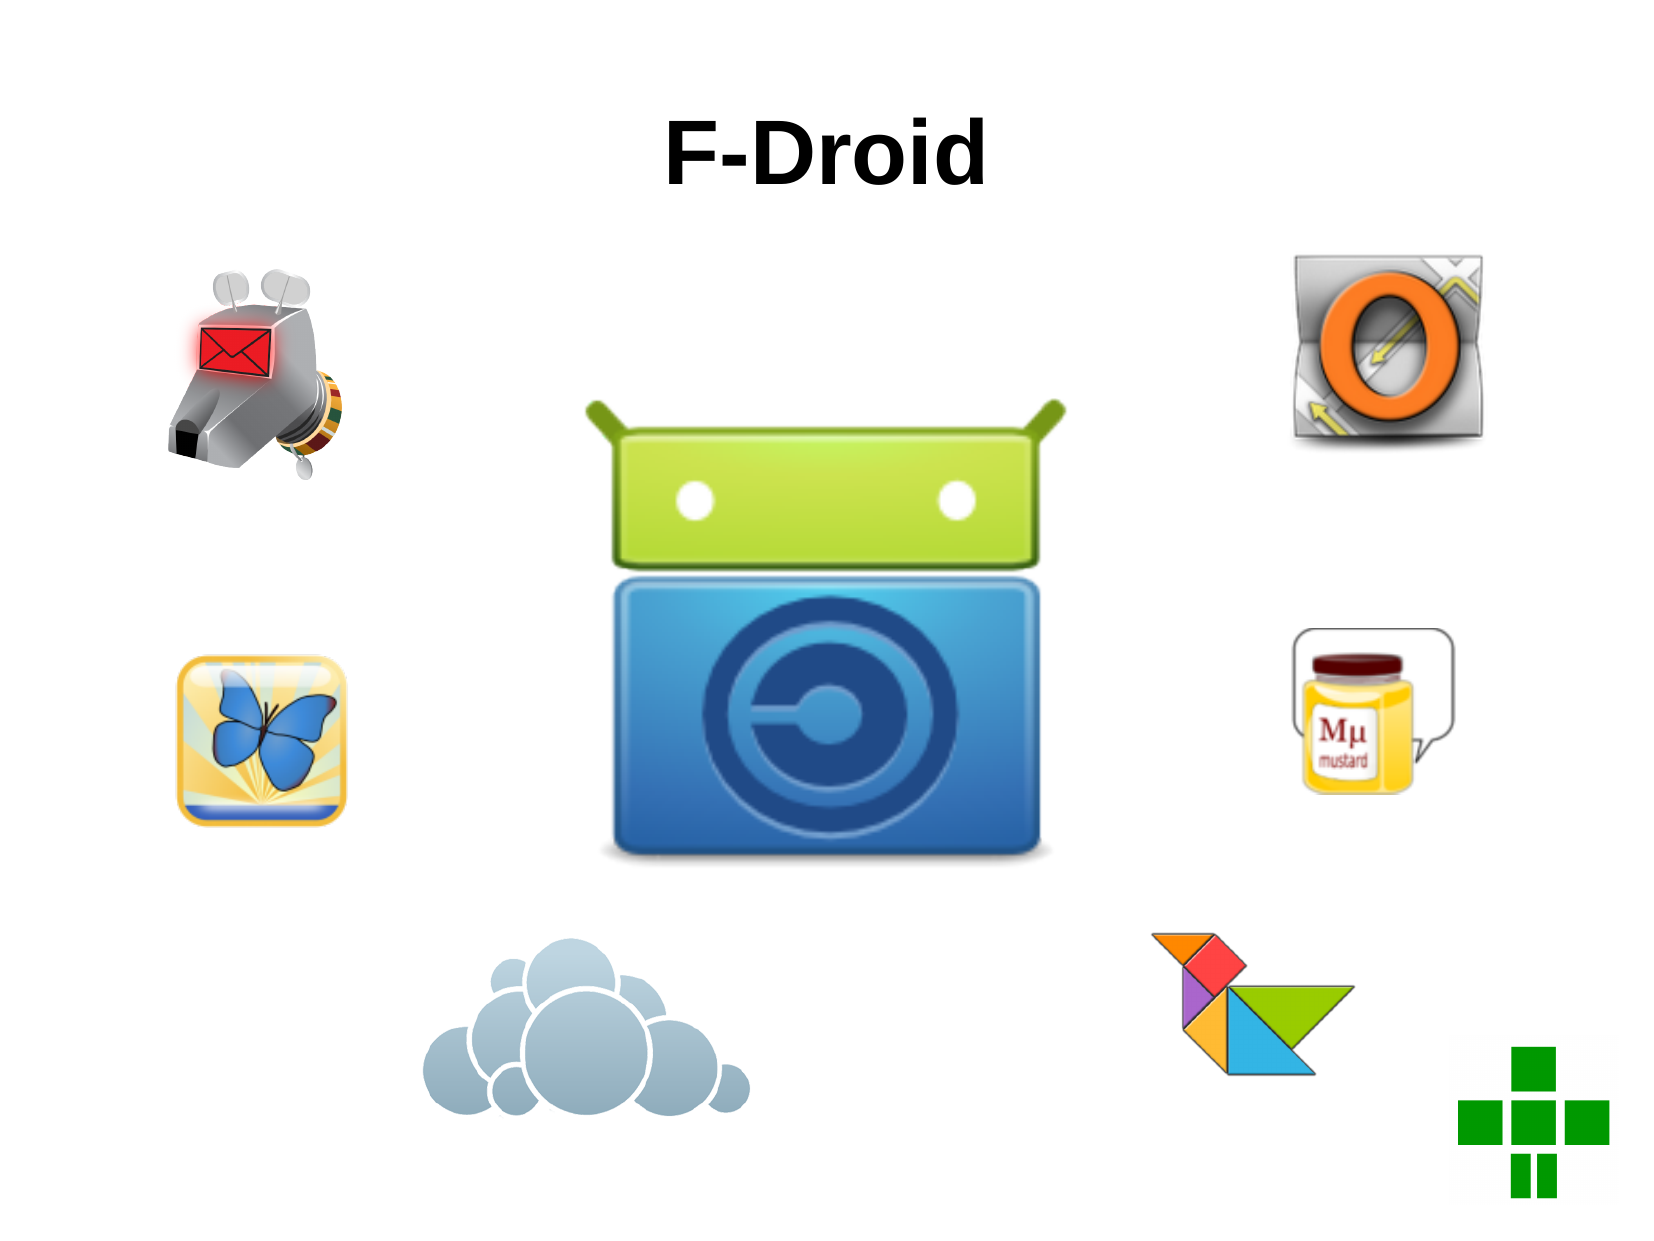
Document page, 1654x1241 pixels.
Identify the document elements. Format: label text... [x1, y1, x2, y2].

title F-Droid [82, 49, 1571, 257]
picture [583, 398, 1071, 885]
picture [1140, 884, 1366, 1110]
picture [1276, 257, 1501, 465]
picture [150, 269, 361, 480]
picture [1290, 628, 1458, 795]
picture [1449, 1035, 1619, 1205]
picture [165, 644, 359, 839]
picture [405, 929, 766, 1129]
